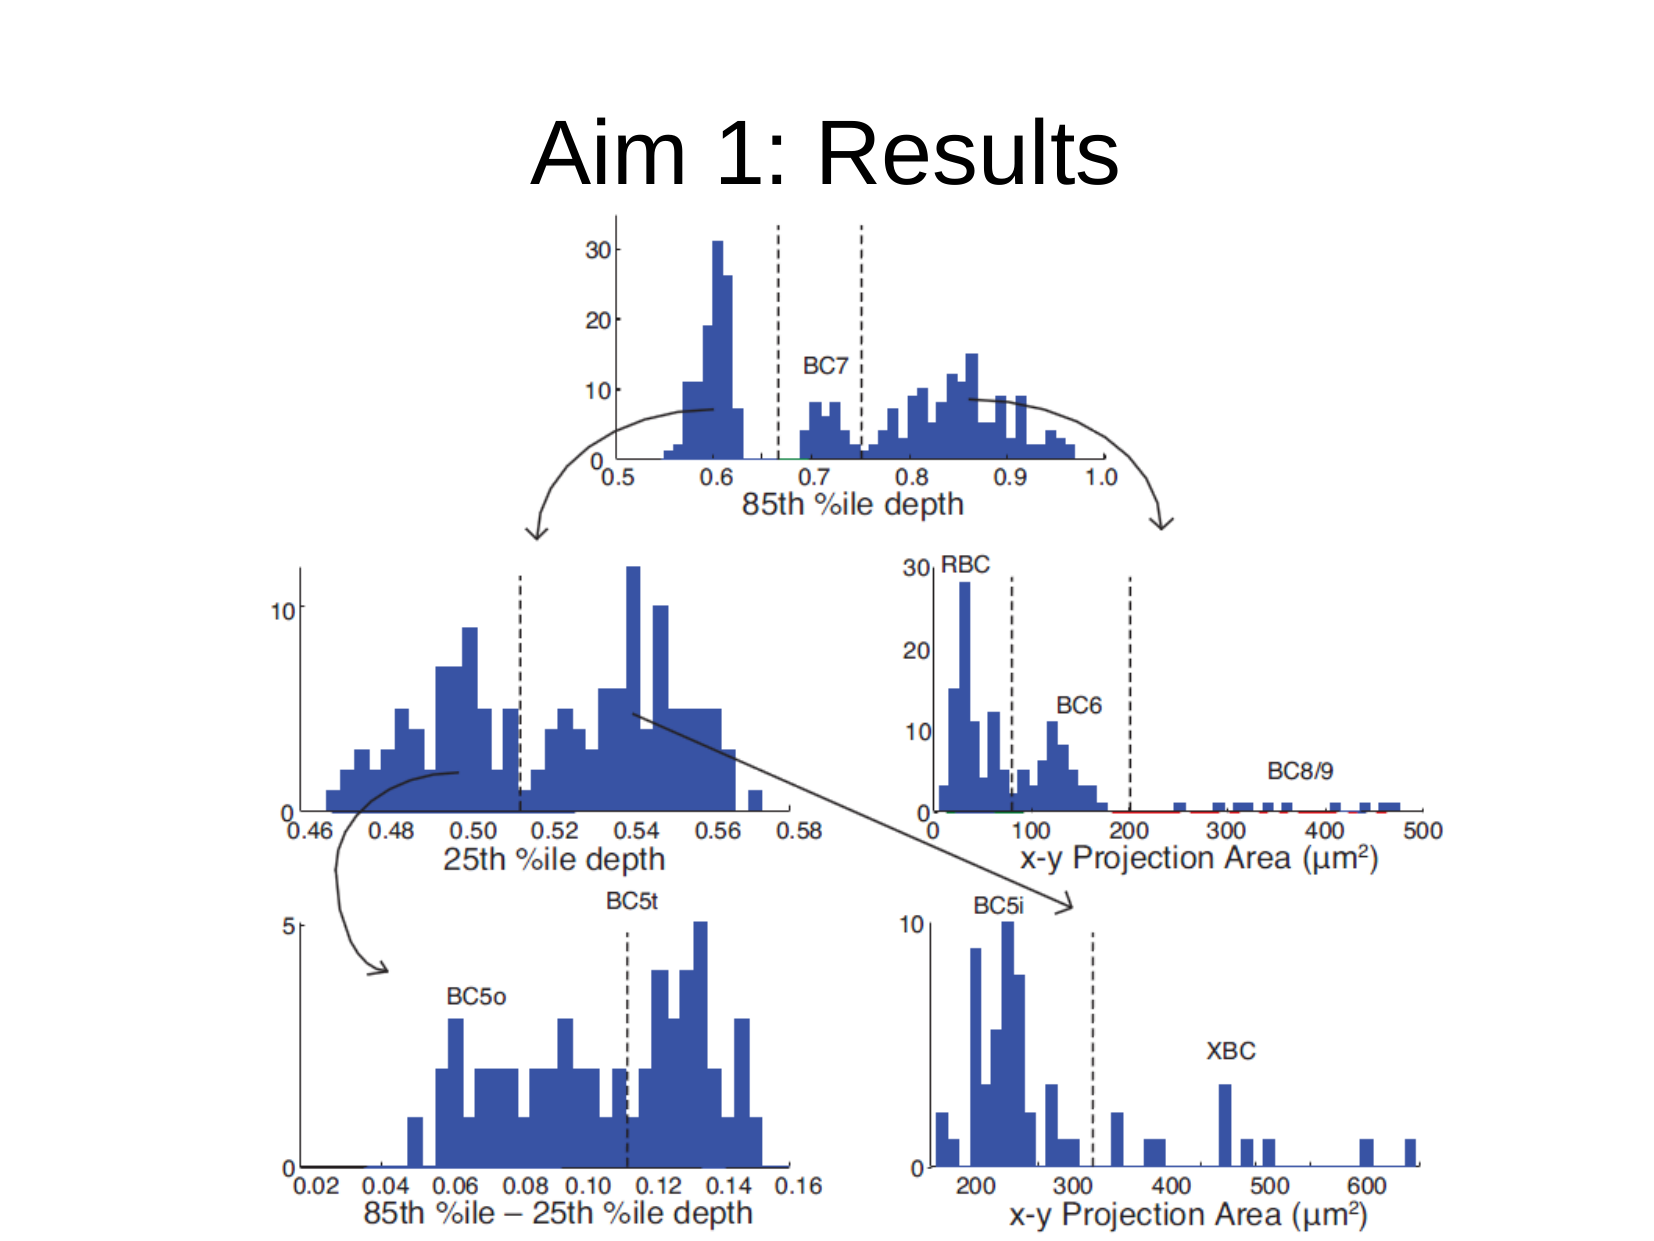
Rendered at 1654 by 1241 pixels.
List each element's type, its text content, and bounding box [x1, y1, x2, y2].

title Aim 1: Results [82, 49, 1571, 257]
picture [270, 202, 1449, 1241]
